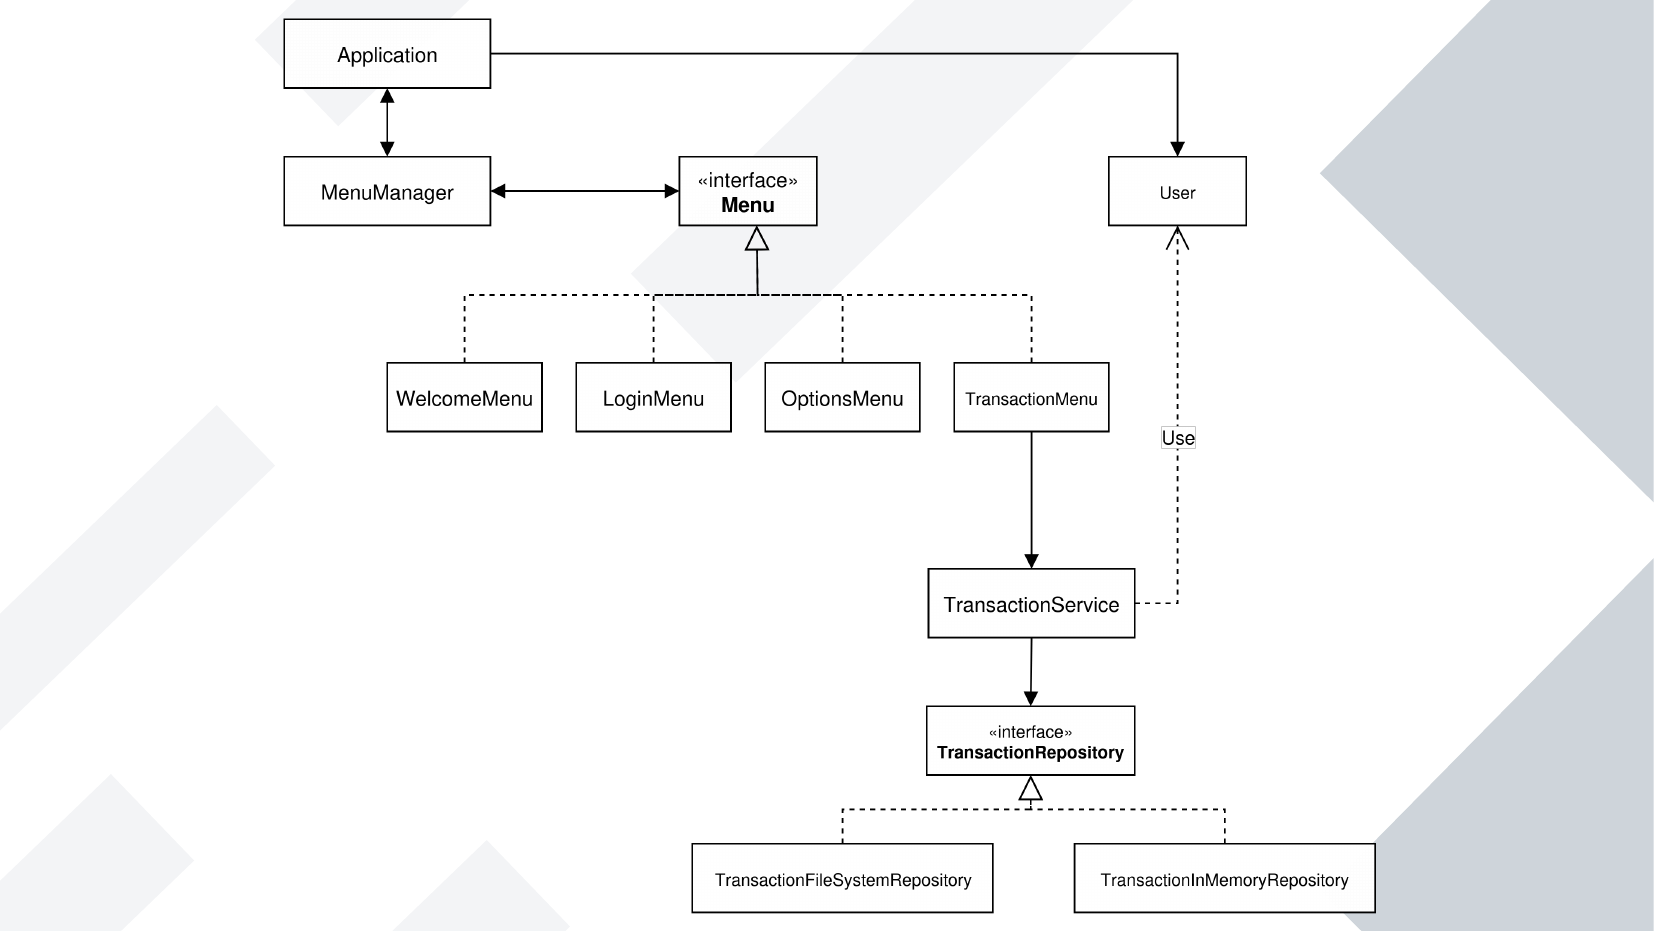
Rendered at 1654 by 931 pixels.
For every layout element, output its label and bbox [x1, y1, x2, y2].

picture [266, 1, 1393, 931]
